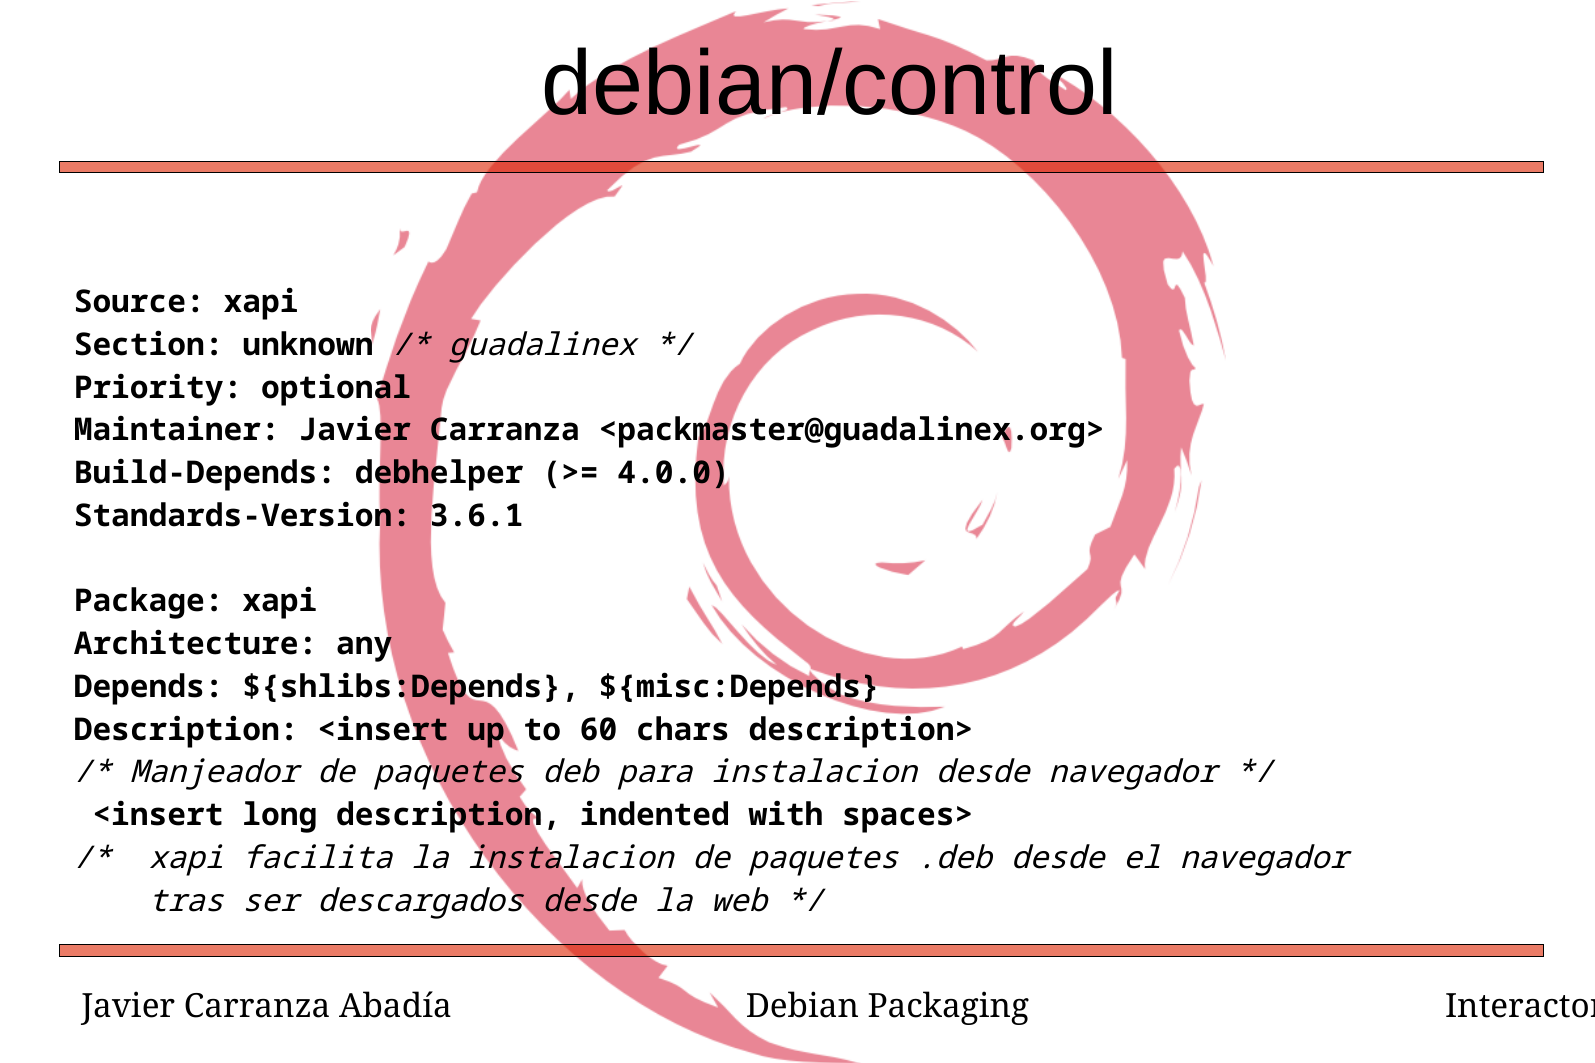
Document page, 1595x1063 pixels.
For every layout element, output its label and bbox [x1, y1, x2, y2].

picture [371, 957, 1226, 1063]
picture [371, 173, 1226, 944]
text_box [59, 161, 1544, 173]
text_box [59, 944, 1544, 957]
picture [371, 1, 1226, 161]
picture [371, 1001, 377, 1015]
